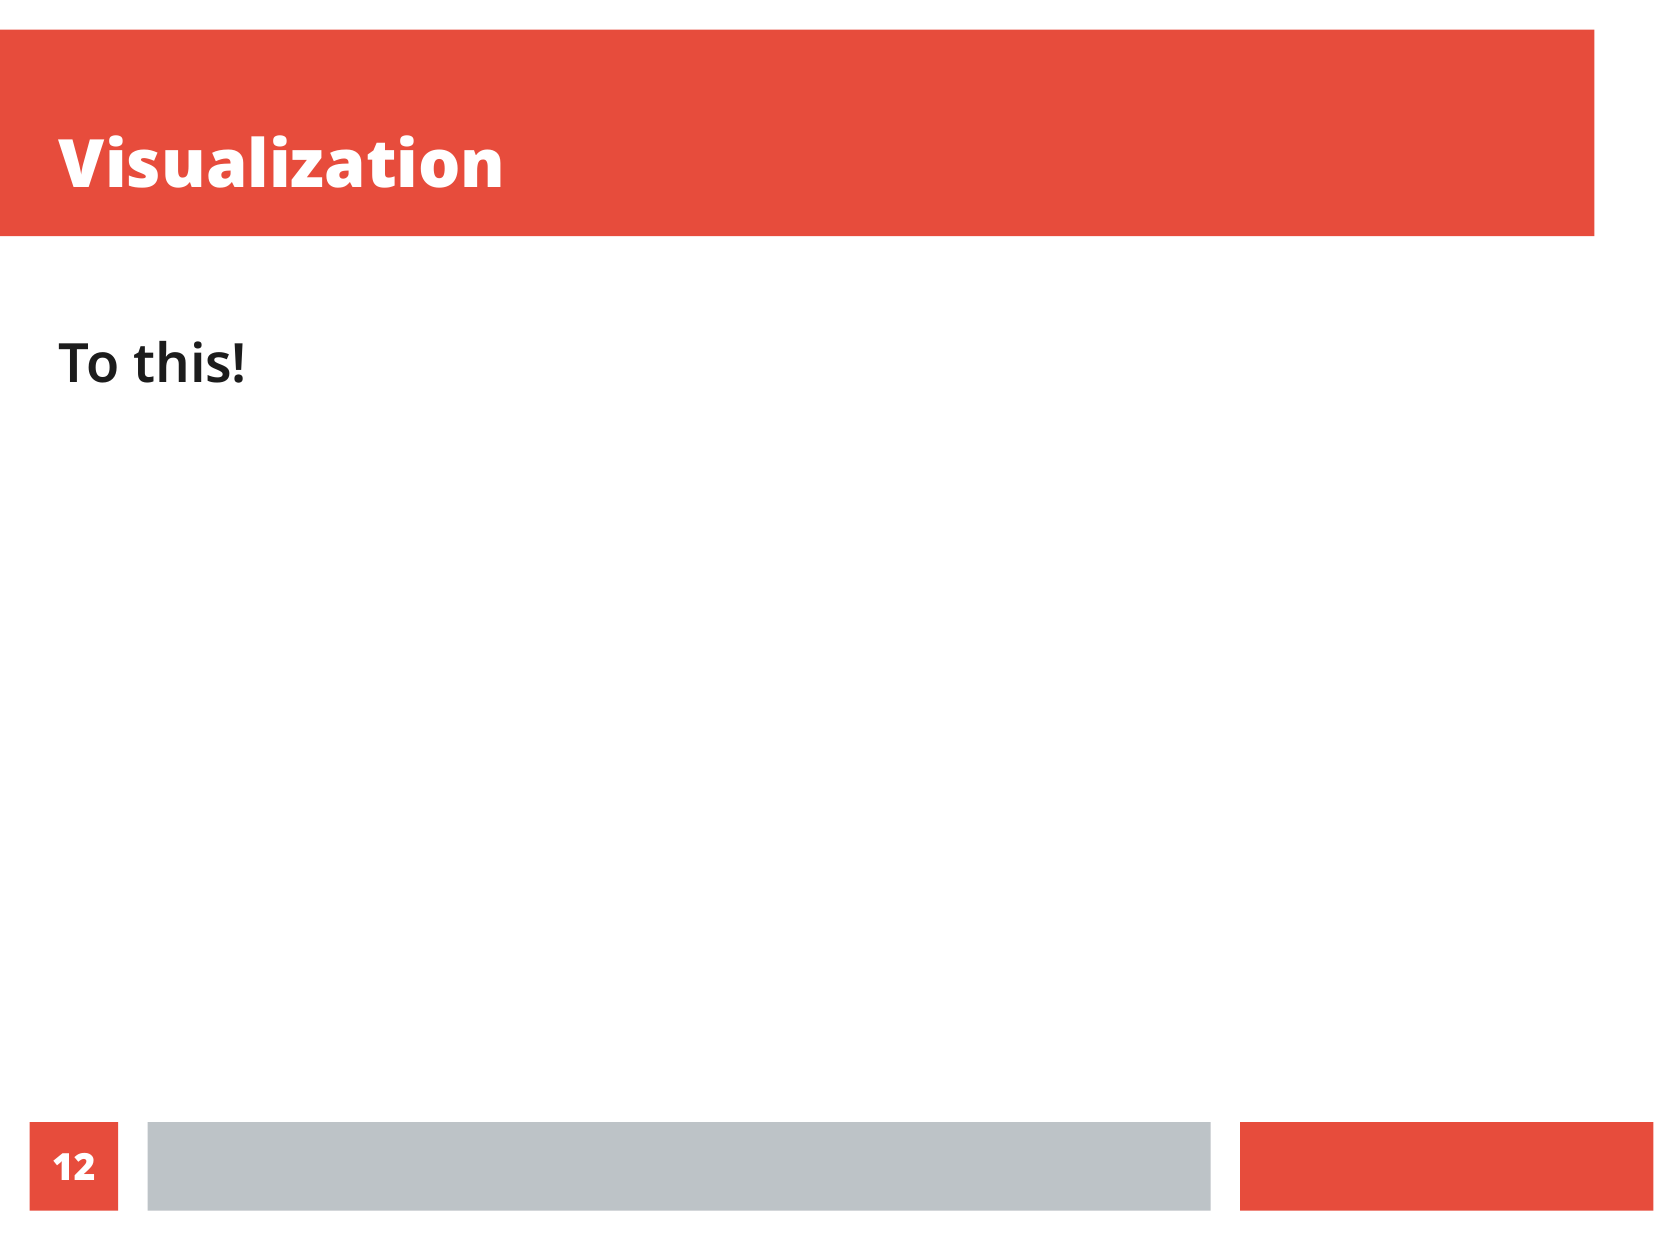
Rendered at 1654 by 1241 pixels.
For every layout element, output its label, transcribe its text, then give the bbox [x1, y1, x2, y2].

title Visualization [59, 59, 1595, 207]
list To this! [59, 324, 1565, 1093]
